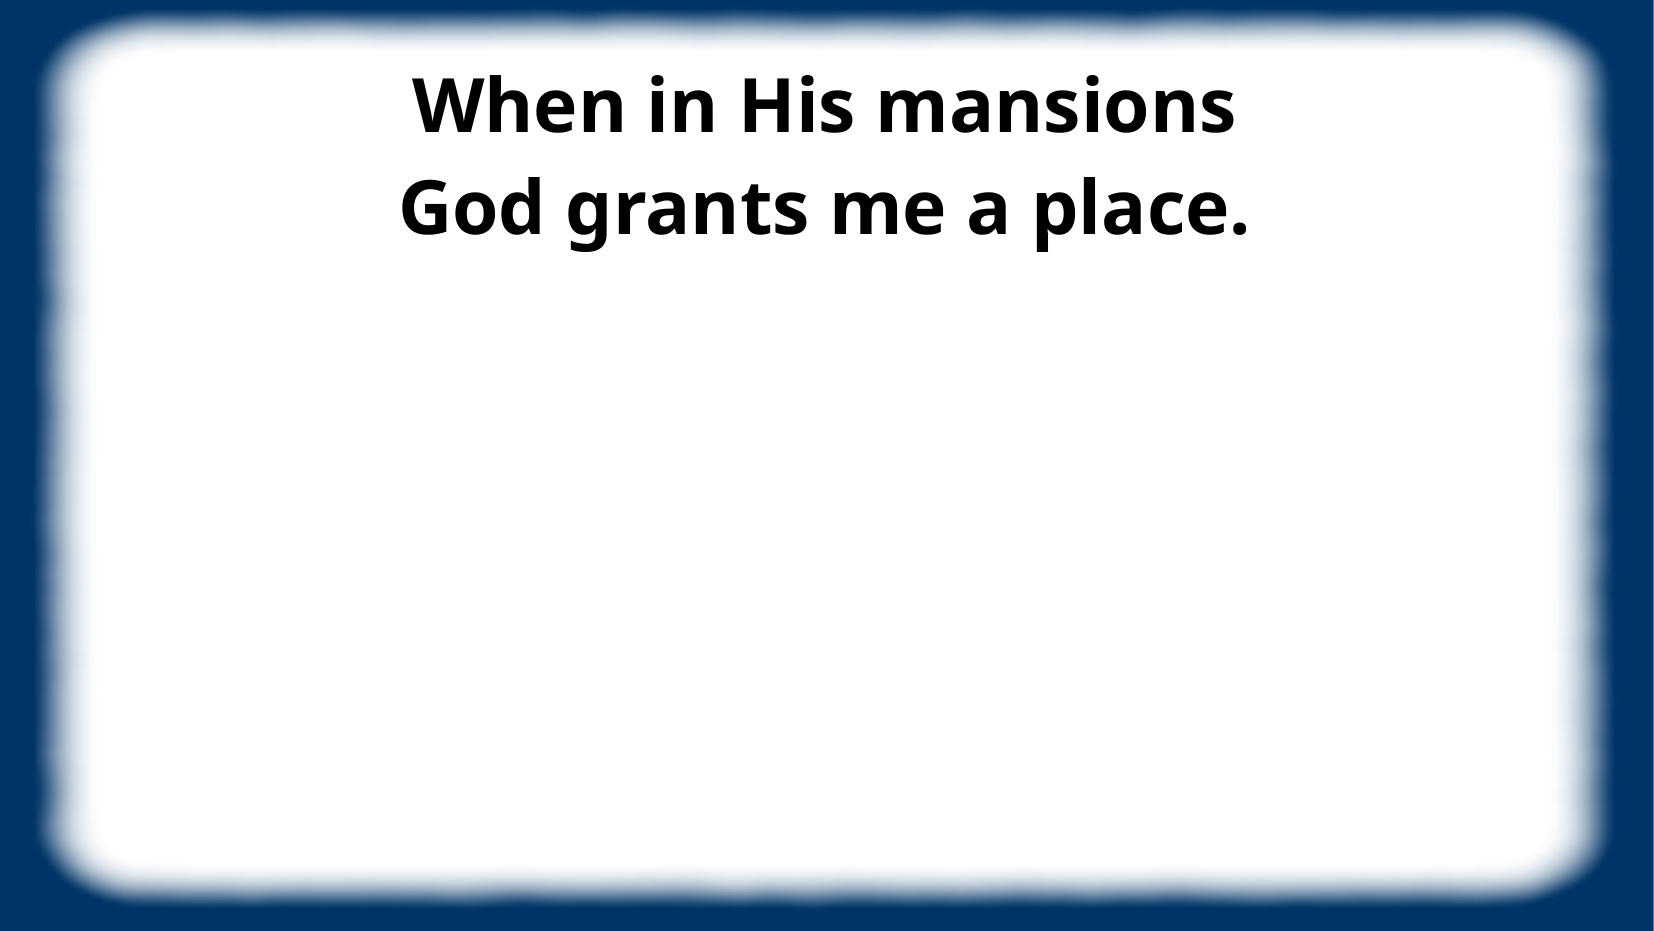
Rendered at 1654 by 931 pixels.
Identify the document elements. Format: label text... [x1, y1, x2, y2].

picture [0, 0, 1654, 931]
text_box When in His mansions God grants me a place. [105, 45, 1546, 271]
